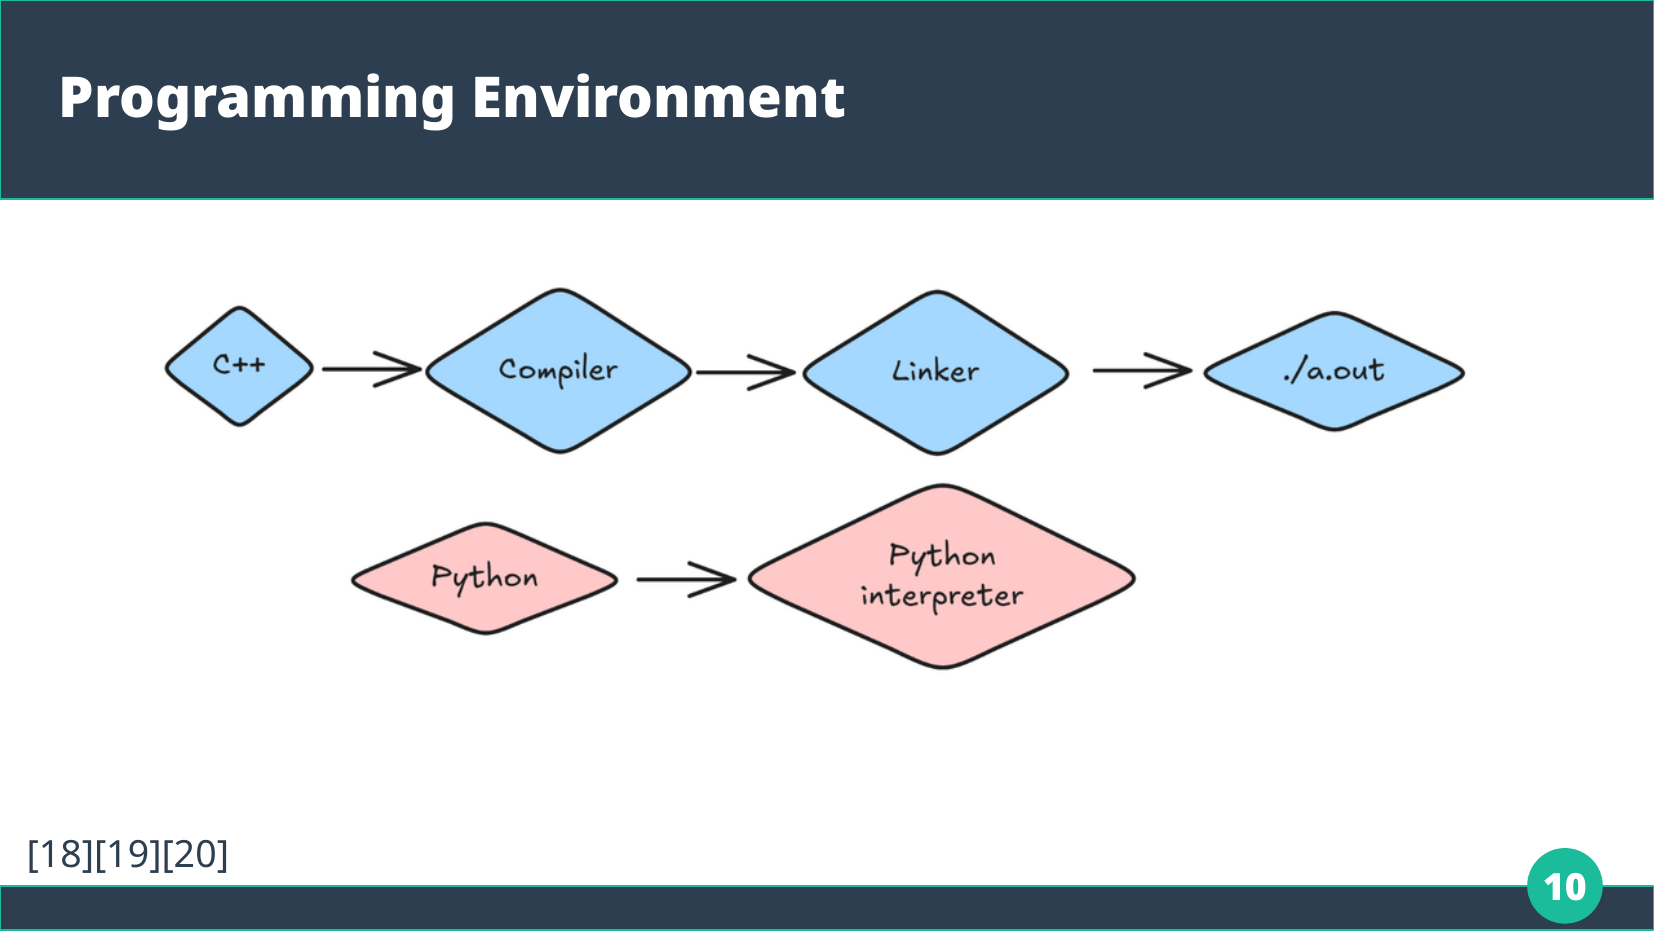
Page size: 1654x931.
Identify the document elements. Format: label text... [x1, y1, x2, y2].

text_box [18][19][20] [11, 794, 325, 912]
title Programming Environment [59, 37, 1595, 155]
picture [88, 236, 1588, 778]
